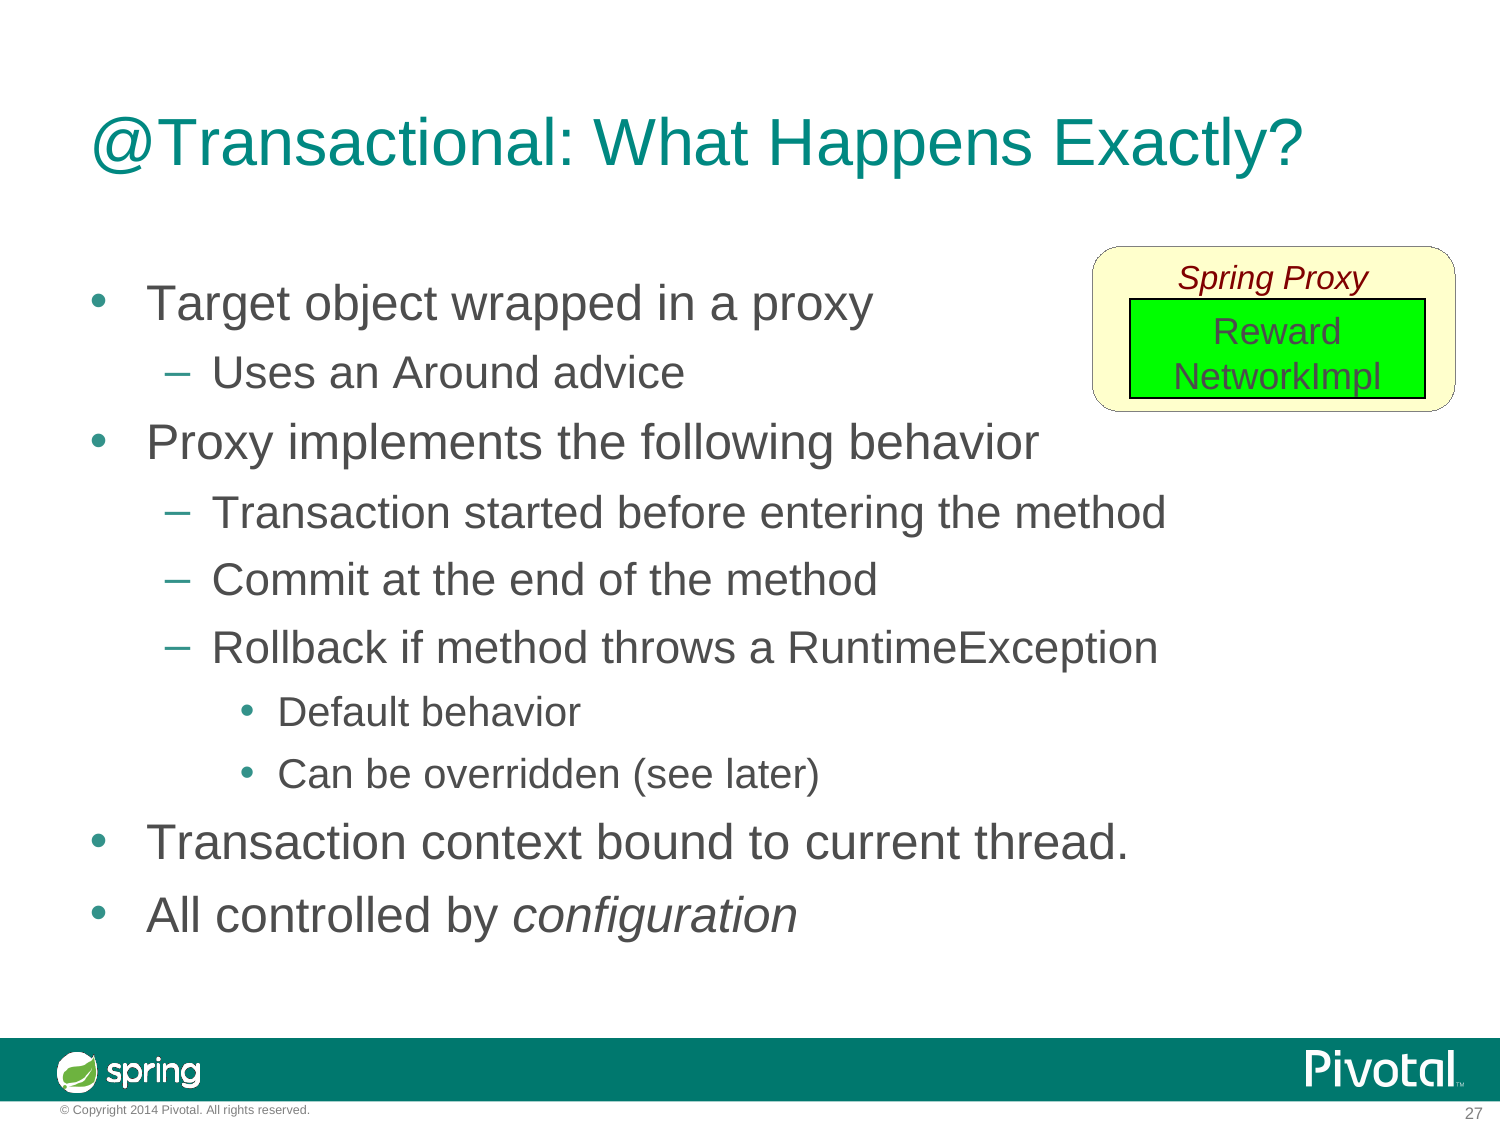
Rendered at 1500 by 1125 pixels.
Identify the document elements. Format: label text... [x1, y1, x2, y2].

picture [32, 1041, 210, 1103]
text_box Spring Proxy [1162, 248, 1384, 304]
text_box Reward NetworkImpl [1130, 299, 1425, 399]
text_box [1092, 246, 1456, 412]
list Target object wrapped in a proxy Uses an Around advice Proxy implements the following behavior Transaction started before entering the method Commit at the end of the method Rollback if method throws a RuntimeException Default behavior Can be overridden (see later) Transaction context bound to current thread. All controlled by configuration [75, 262, 1426, 1005]
picture [1306, 1050, 1464, 1087]
title @Transactional: What Happens Exactly? [75, 44, 1426, 233]
